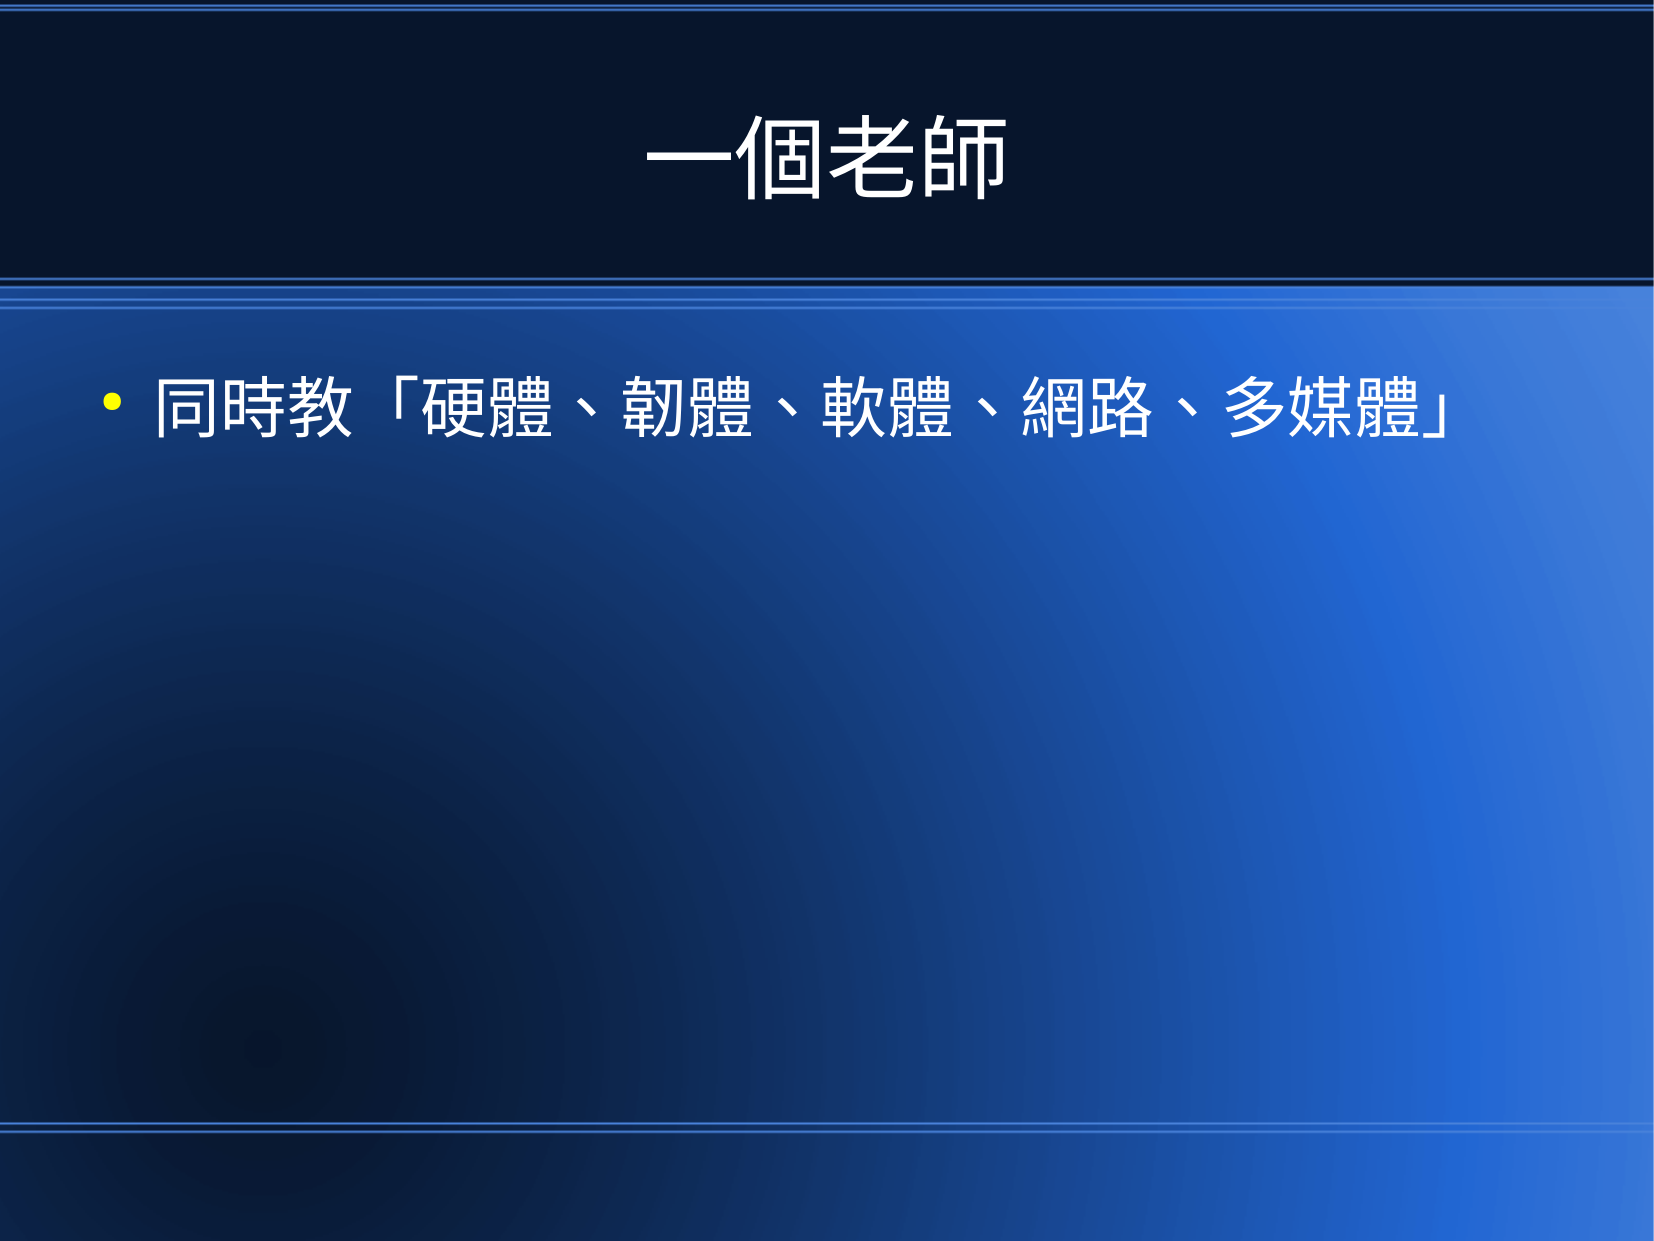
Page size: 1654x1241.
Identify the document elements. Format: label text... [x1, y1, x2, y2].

picture [0, 0, 1654, 1241]
title 一個老師 [82, 49, 1571, 257]
list 同時教「硬體、韌體、軟體、網路、多媒體」 [82, 355, 1571, 1075]
